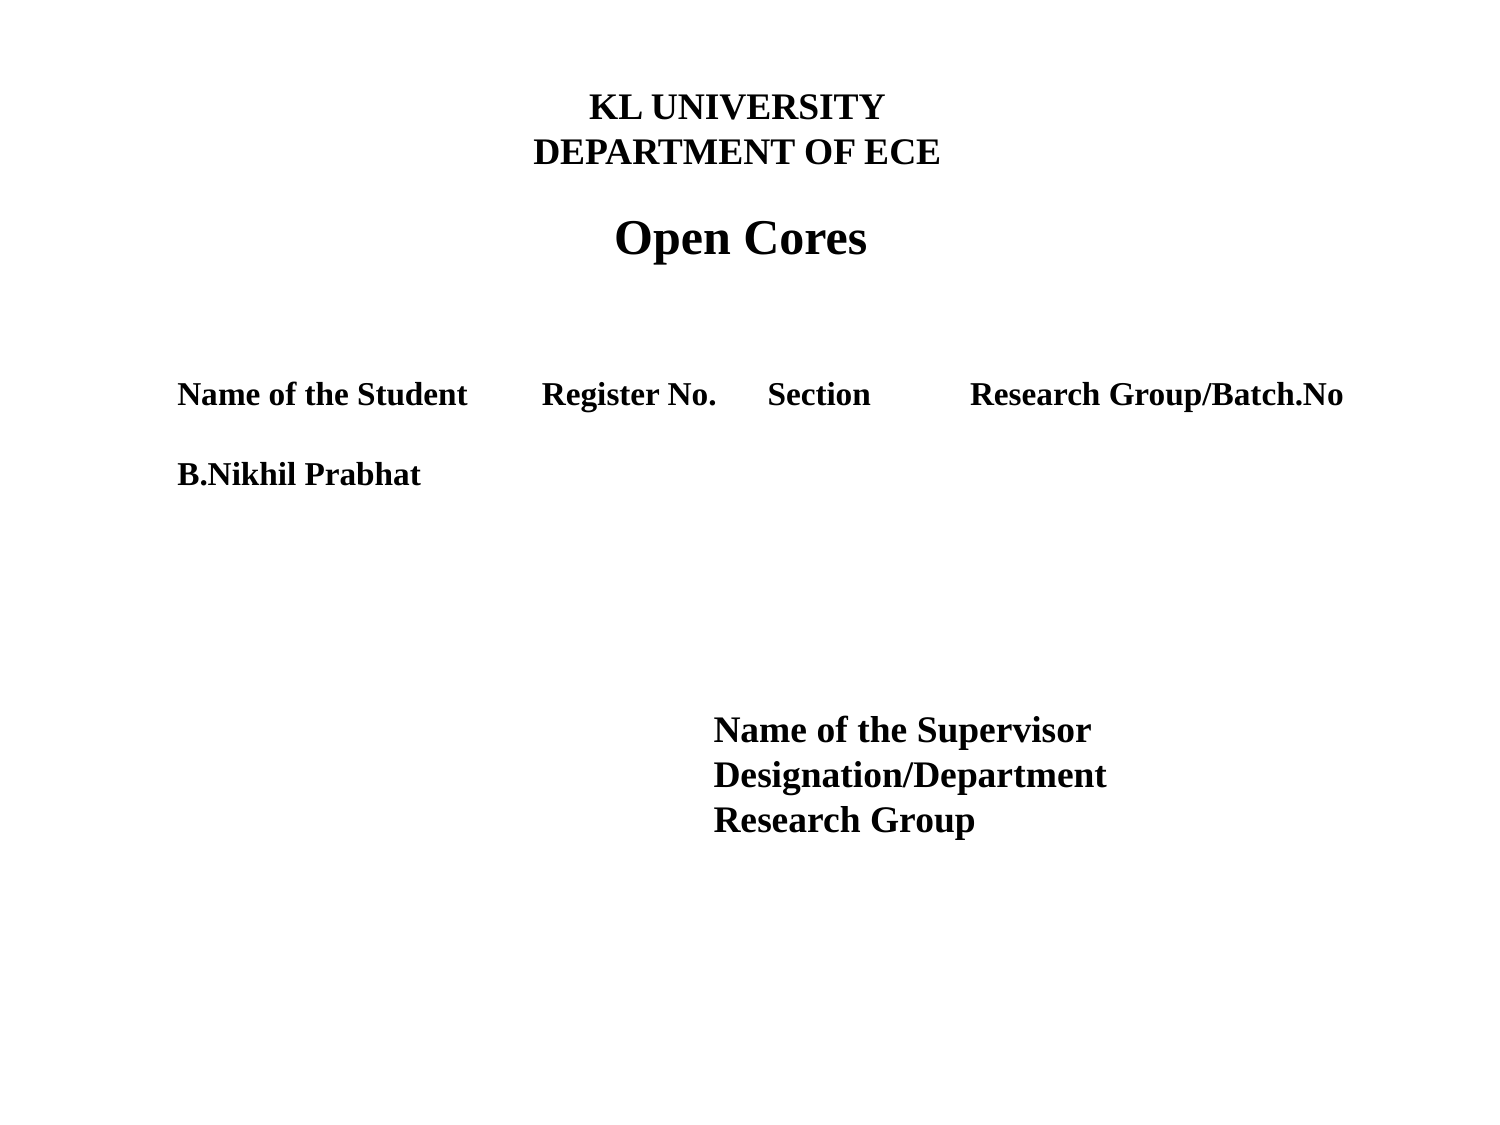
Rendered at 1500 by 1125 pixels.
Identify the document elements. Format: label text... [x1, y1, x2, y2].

text_box KL UNIVERSITY DEPARTMENT OF ECE [225, 74, 1250, 180]
text_box Name of the Student Register No. Section Research Group/Batch.No B.Nikhil Prabhat [162, 274, 1438, 500]
text_box Name of the Supervisor Designation/Department Research Group [624, 562, 1463, 848]
text_box Open Cores [82, 137, 1269, 273]
